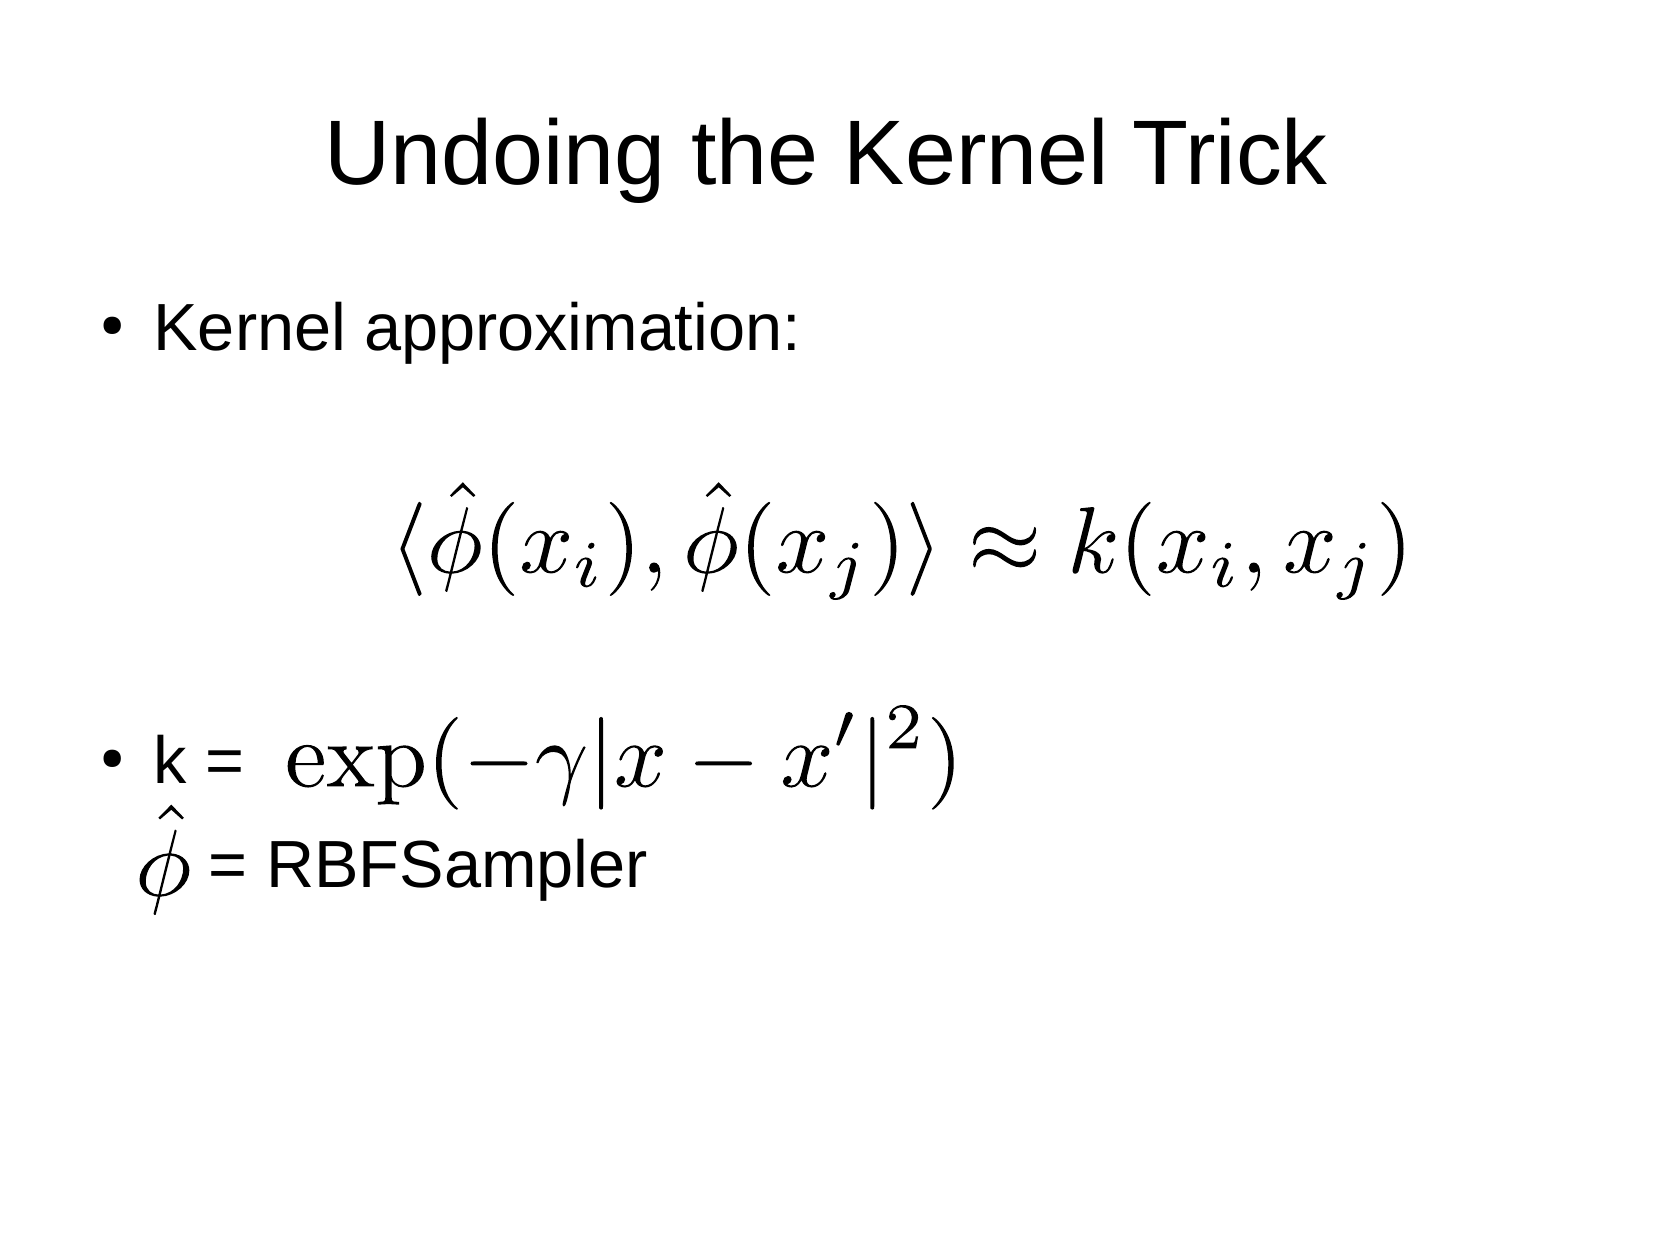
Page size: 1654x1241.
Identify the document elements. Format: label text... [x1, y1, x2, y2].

title Undoing the Kernel Trick [82, 49, 1571, 257]
list Kernel approximation: k = = RBFSampler [82, 290, 1571, 1010]
text_box [285, 705, 963, 811]
text_box [135, 804, 196, 916]
text_box [390, 482, 1413, 601]
